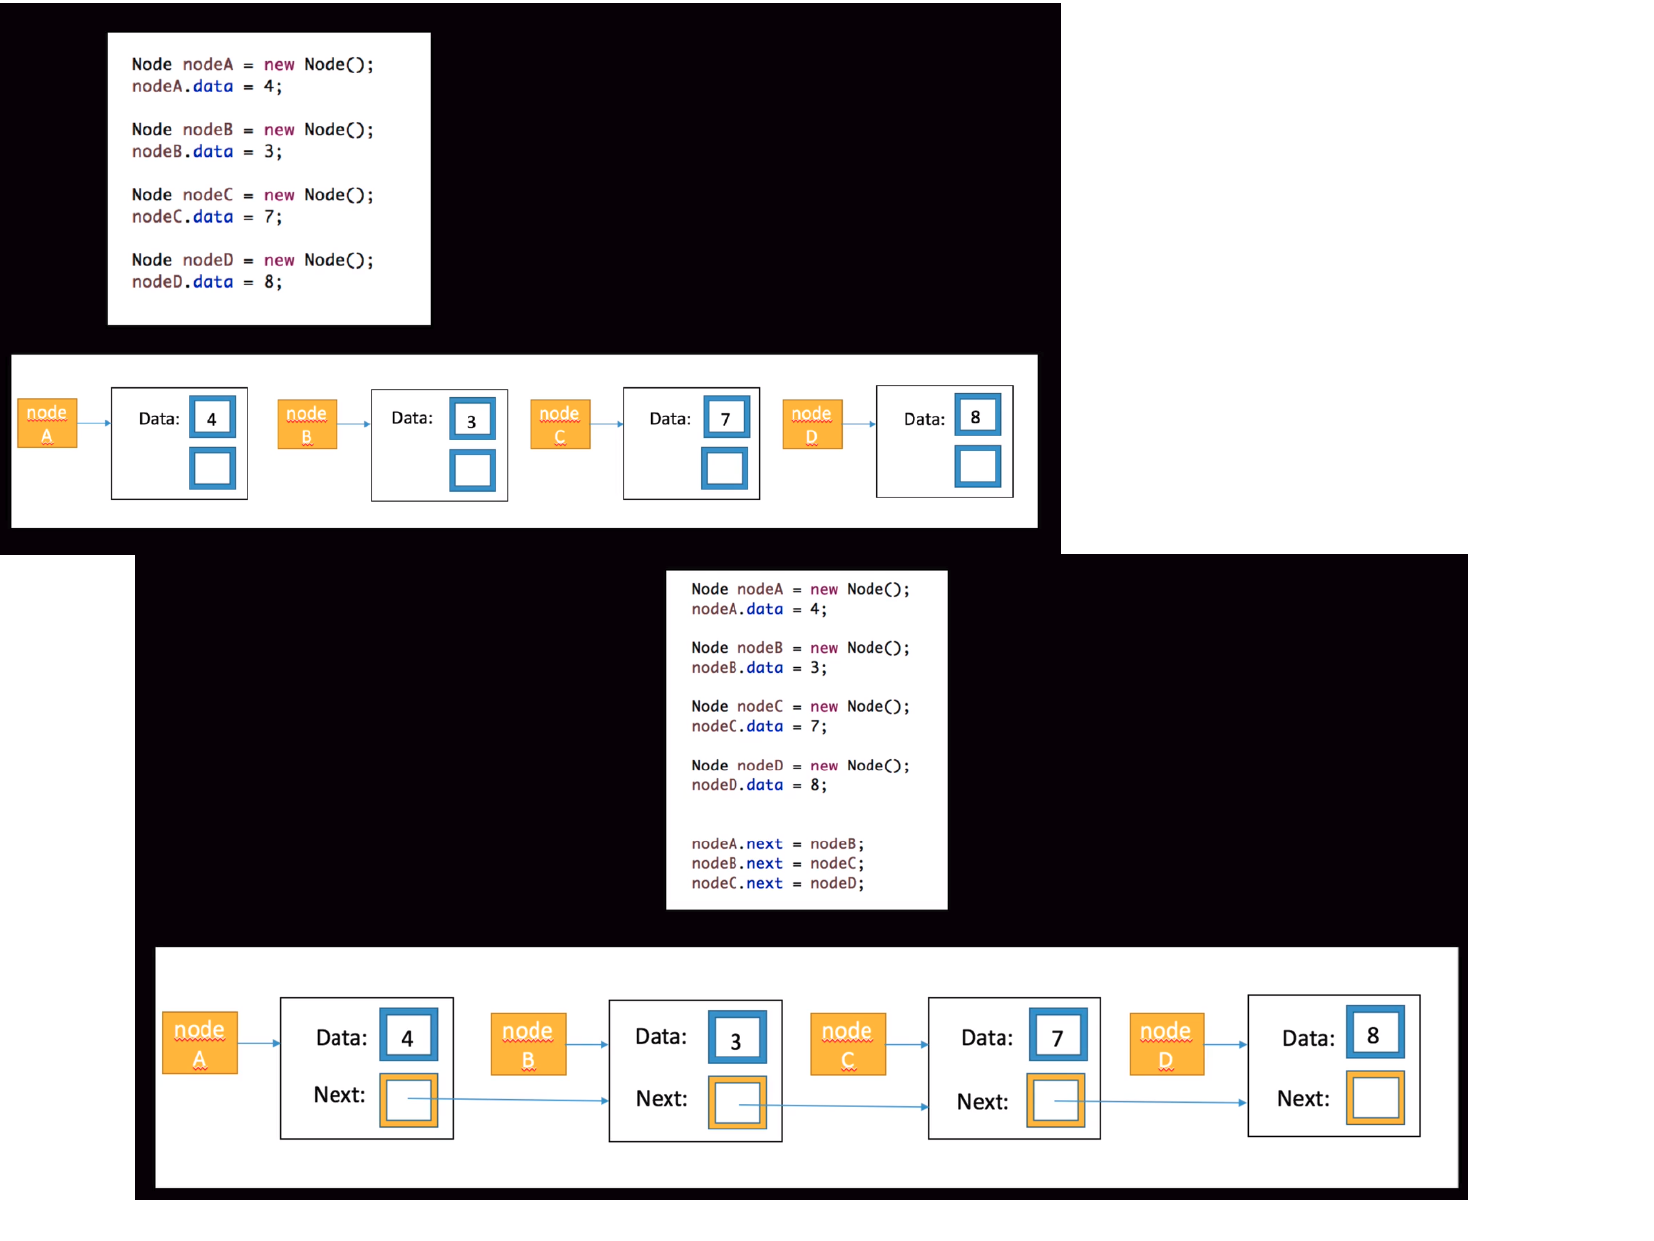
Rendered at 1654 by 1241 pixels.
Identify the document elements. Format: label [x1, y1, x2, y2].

picture [0, 3, 1468, 1201]
